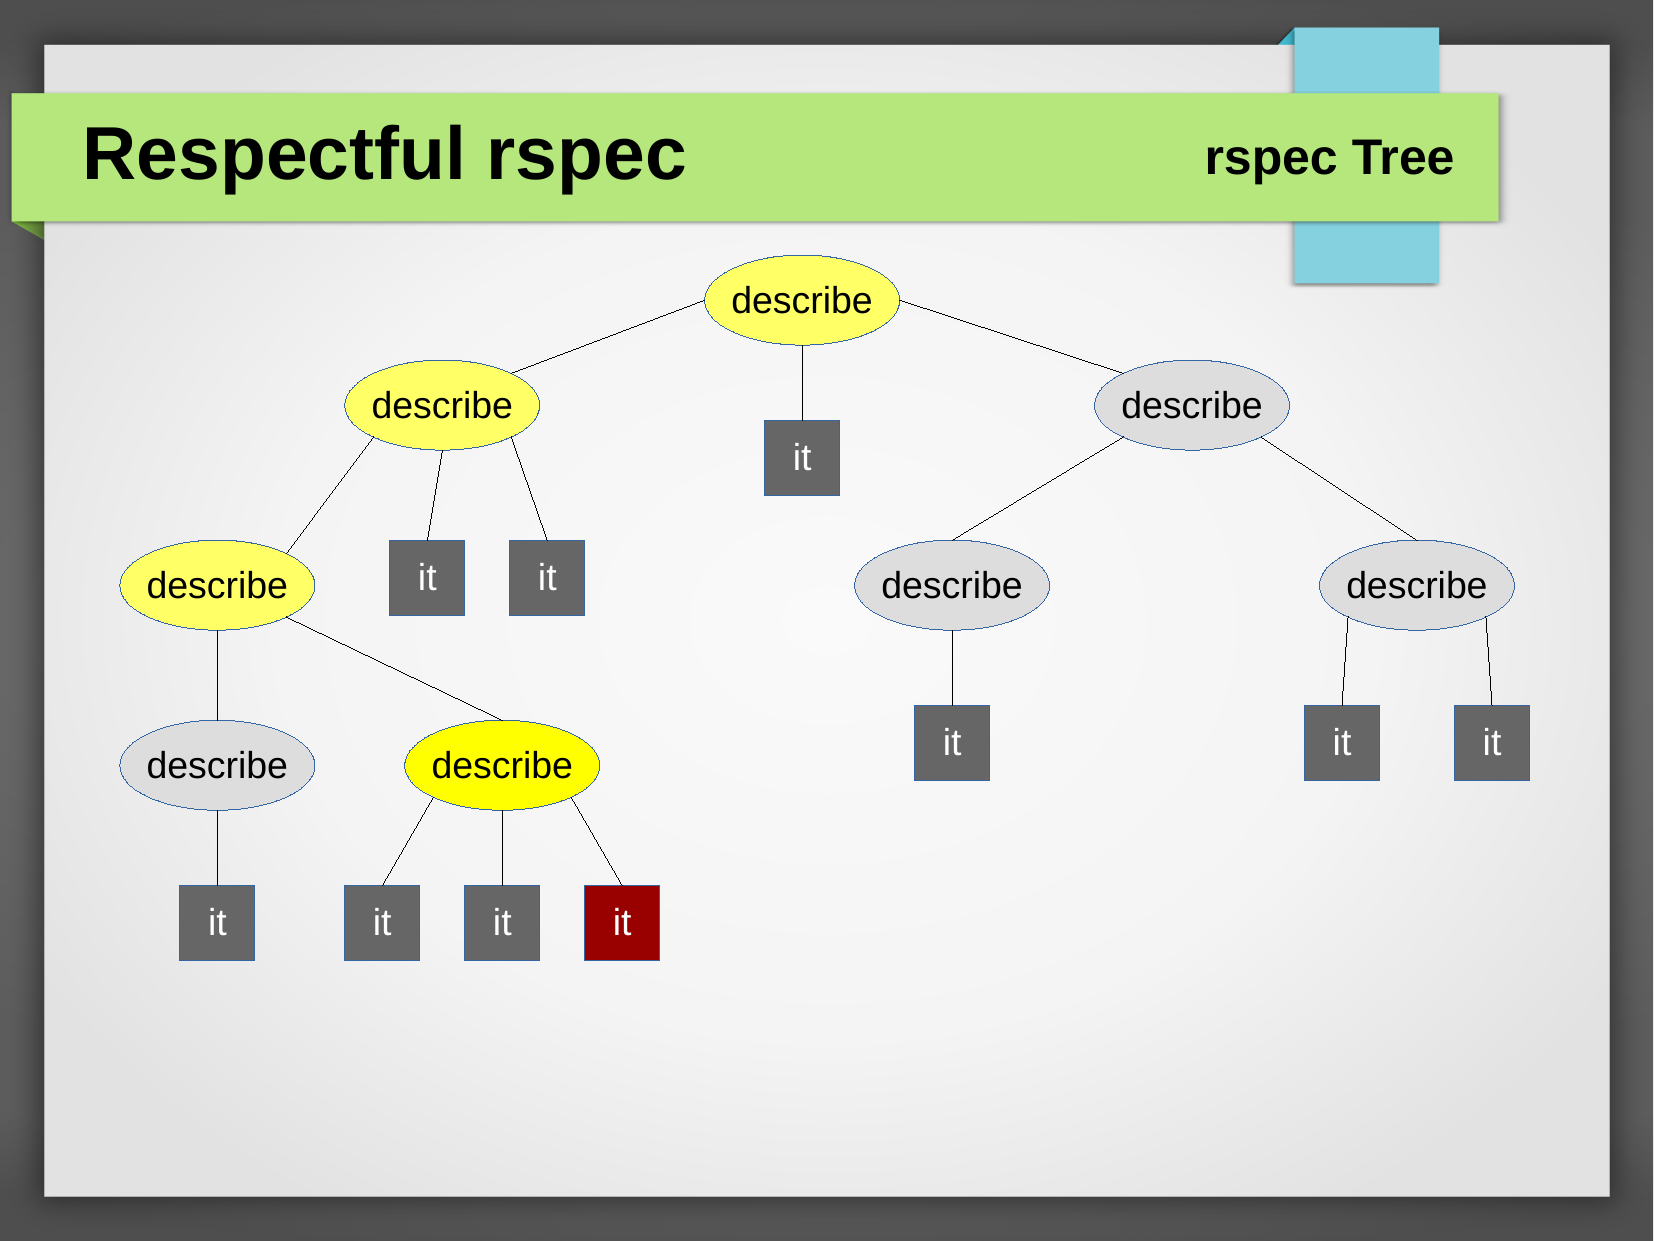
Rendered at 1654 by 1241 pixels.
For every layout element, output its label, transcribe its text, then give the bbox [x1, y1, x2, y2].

text_box describe [119, 720, 315, 811]
text_box it [179, 885, 255, 961]
text_box describe [344, 360, 540, 451]
title rspec Tree [869, 97, 1455, 216]
text_box it [344, 885, 420, 961]
text_box describe [404, 720, 600, 811]
text_box describe [854, 540, 1050, 631]
text_box it [509, 540, 585, 616]
title Respectful rspec [82, 94, 705, 213]
text_box it [764, 420, 840, 496]
text_box it [914, 705, 990, 781]
text_box describe [704, 255, 900, 346]
text_box describe [119, 540, 315, 631]
text_box describe [1319, 540, 1515, 631]
text_box it [389, 540, 465, 616]
text_box describe [1094, 360, 1290, 451]
text_box it [1304, 705, 1380, 781]
text_box it [584, 885, 660, 961]
text_box it [1454, 705, 1530, 781]
text_box it [464, 885, 540, 961]
picture [0, 0, 1654, 1241]
